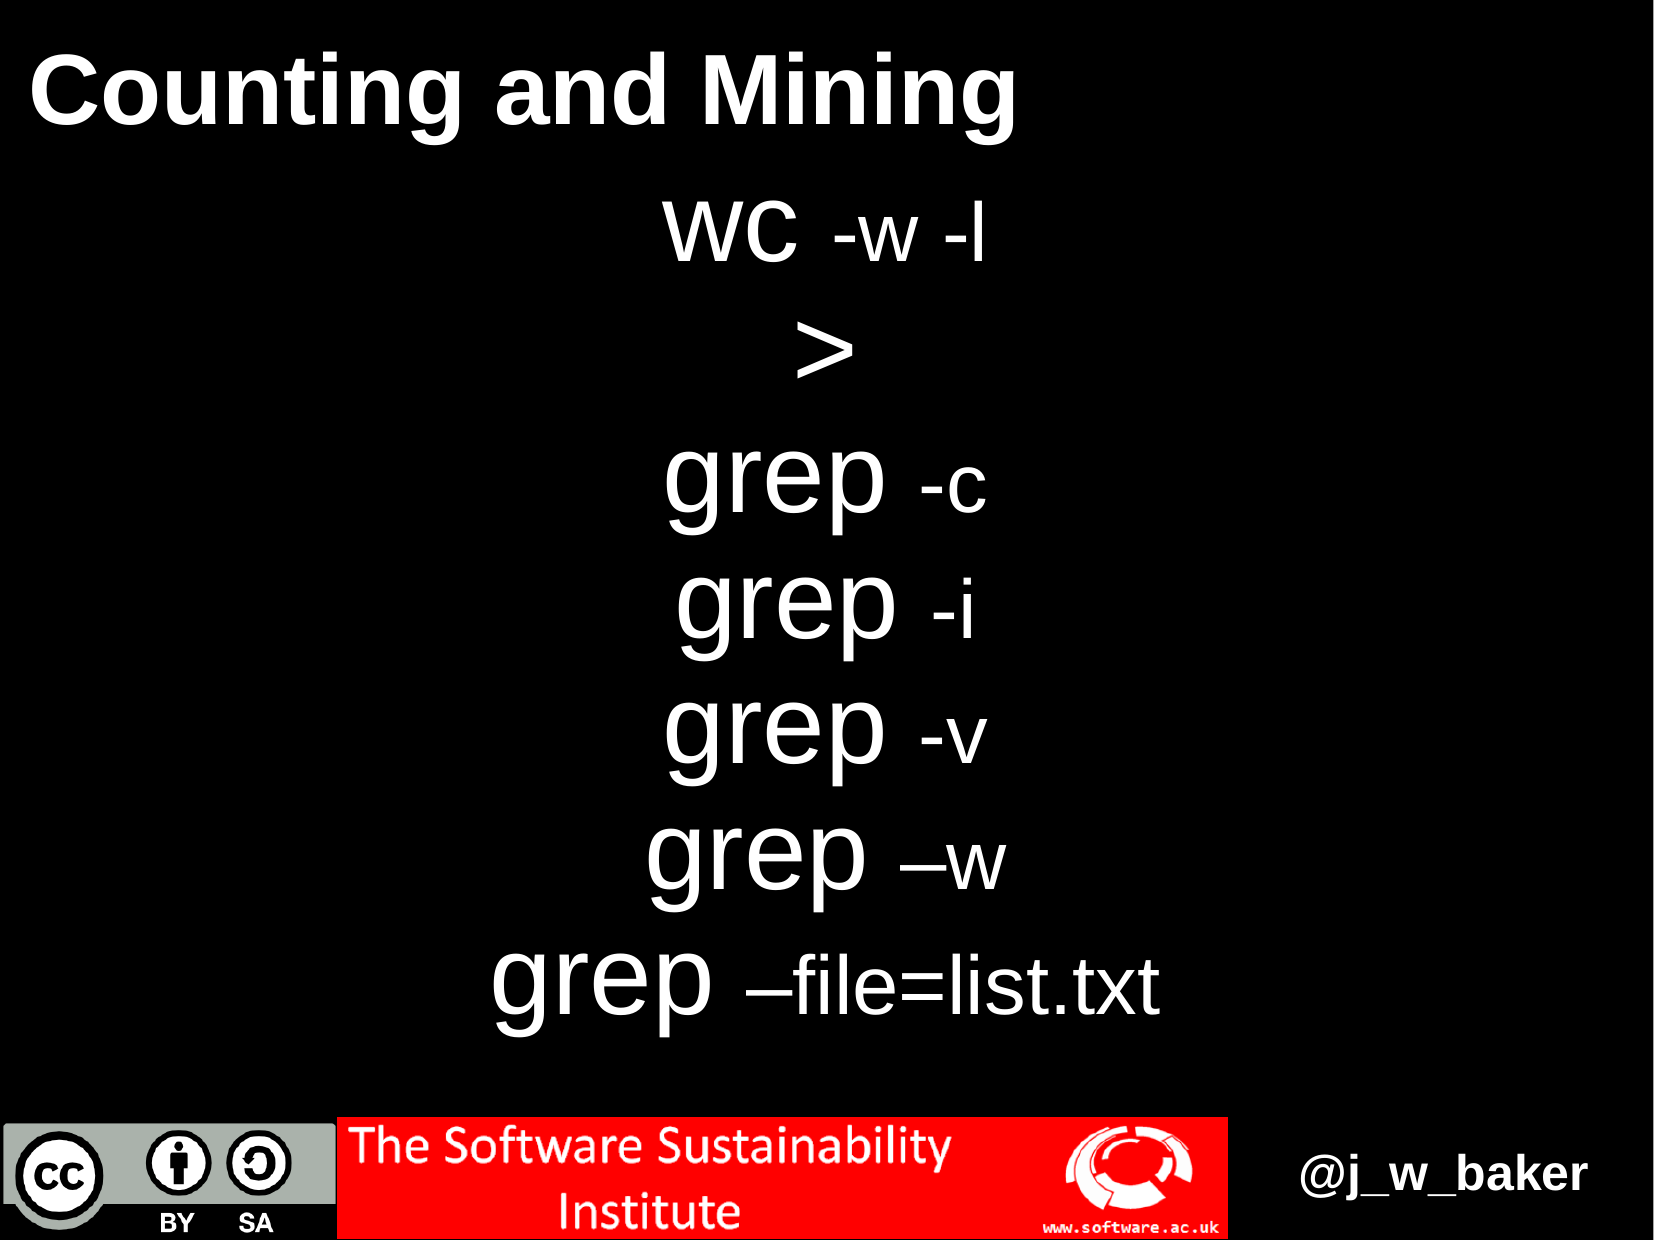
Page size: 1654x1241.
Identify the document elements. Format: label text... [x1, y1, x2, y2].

text_box @j_w_baker [1266, 1085, 1622, 1241]
picture [0, 1117, 1228, 1239]
text_box Counting and Mining wc -w -l > grep -c grep -i grep -v grep –w grep –file=list.txt [28, 31, 1623, 1041]
